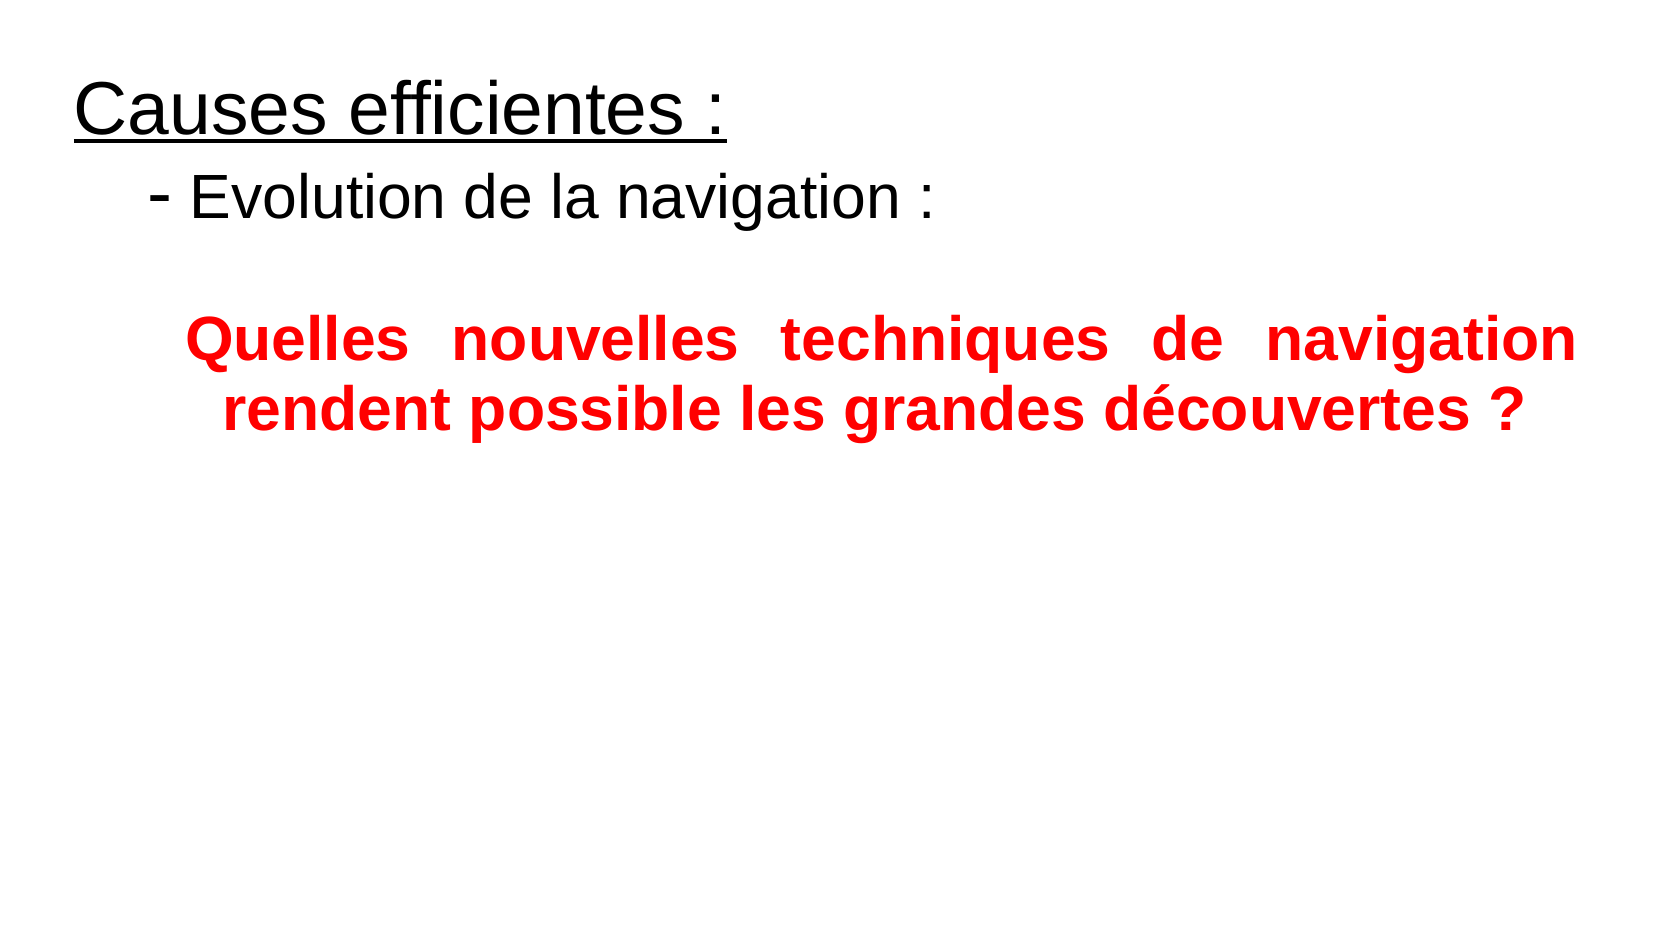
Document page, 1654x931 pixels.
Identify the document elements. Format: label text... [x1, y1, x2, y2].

text_box Causes efficientes : - Evolution de la navigation : Quelles nouvelles techniques de navigation rendent possible les grandes découvertes ? [59, 59, 1595, 746]
